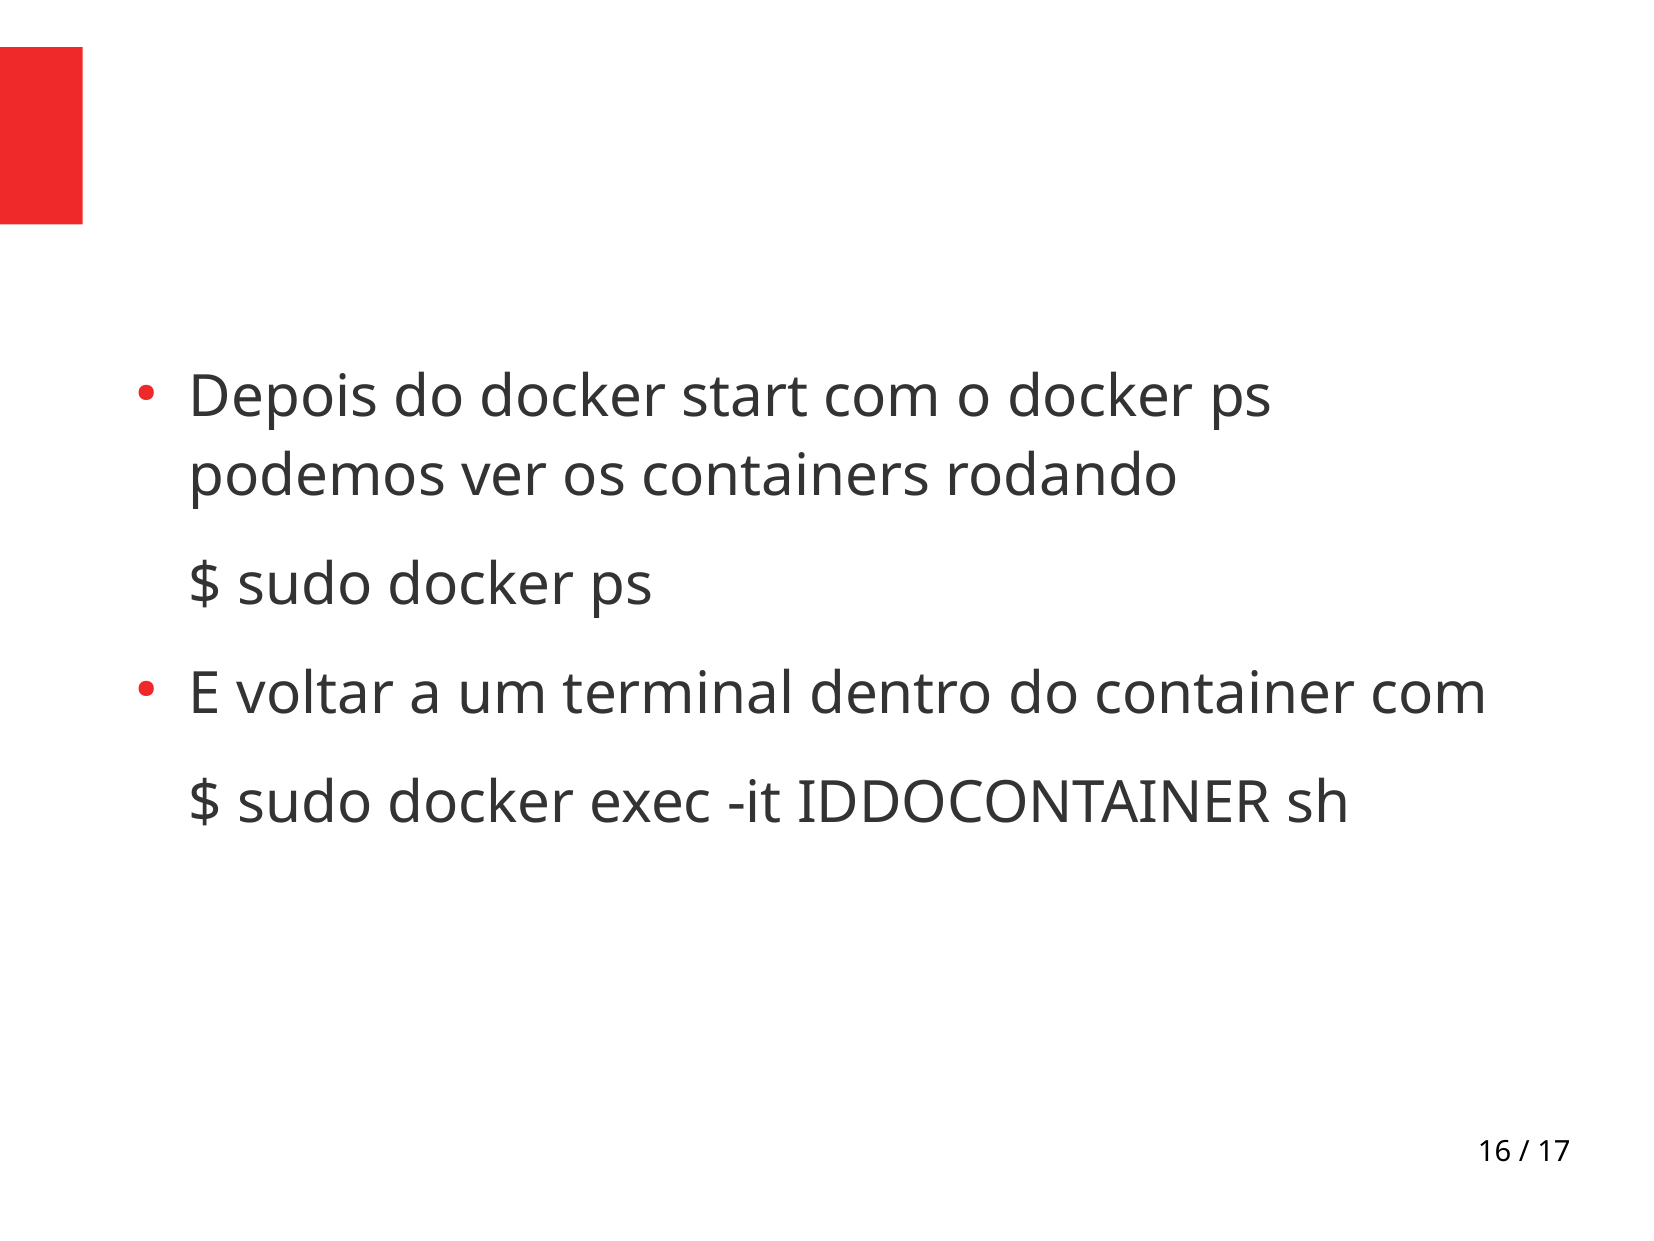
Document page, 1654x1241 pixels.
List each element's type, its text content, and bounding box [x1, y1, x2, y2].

list Depois do docker start com o docker ps podemos ver os containers rodando $ sudo docker ps E voltar a um terminal dentro do container com $ sudo docker exec -it IDDOCONTAINER sh [118, 354, 1536, 1074]
